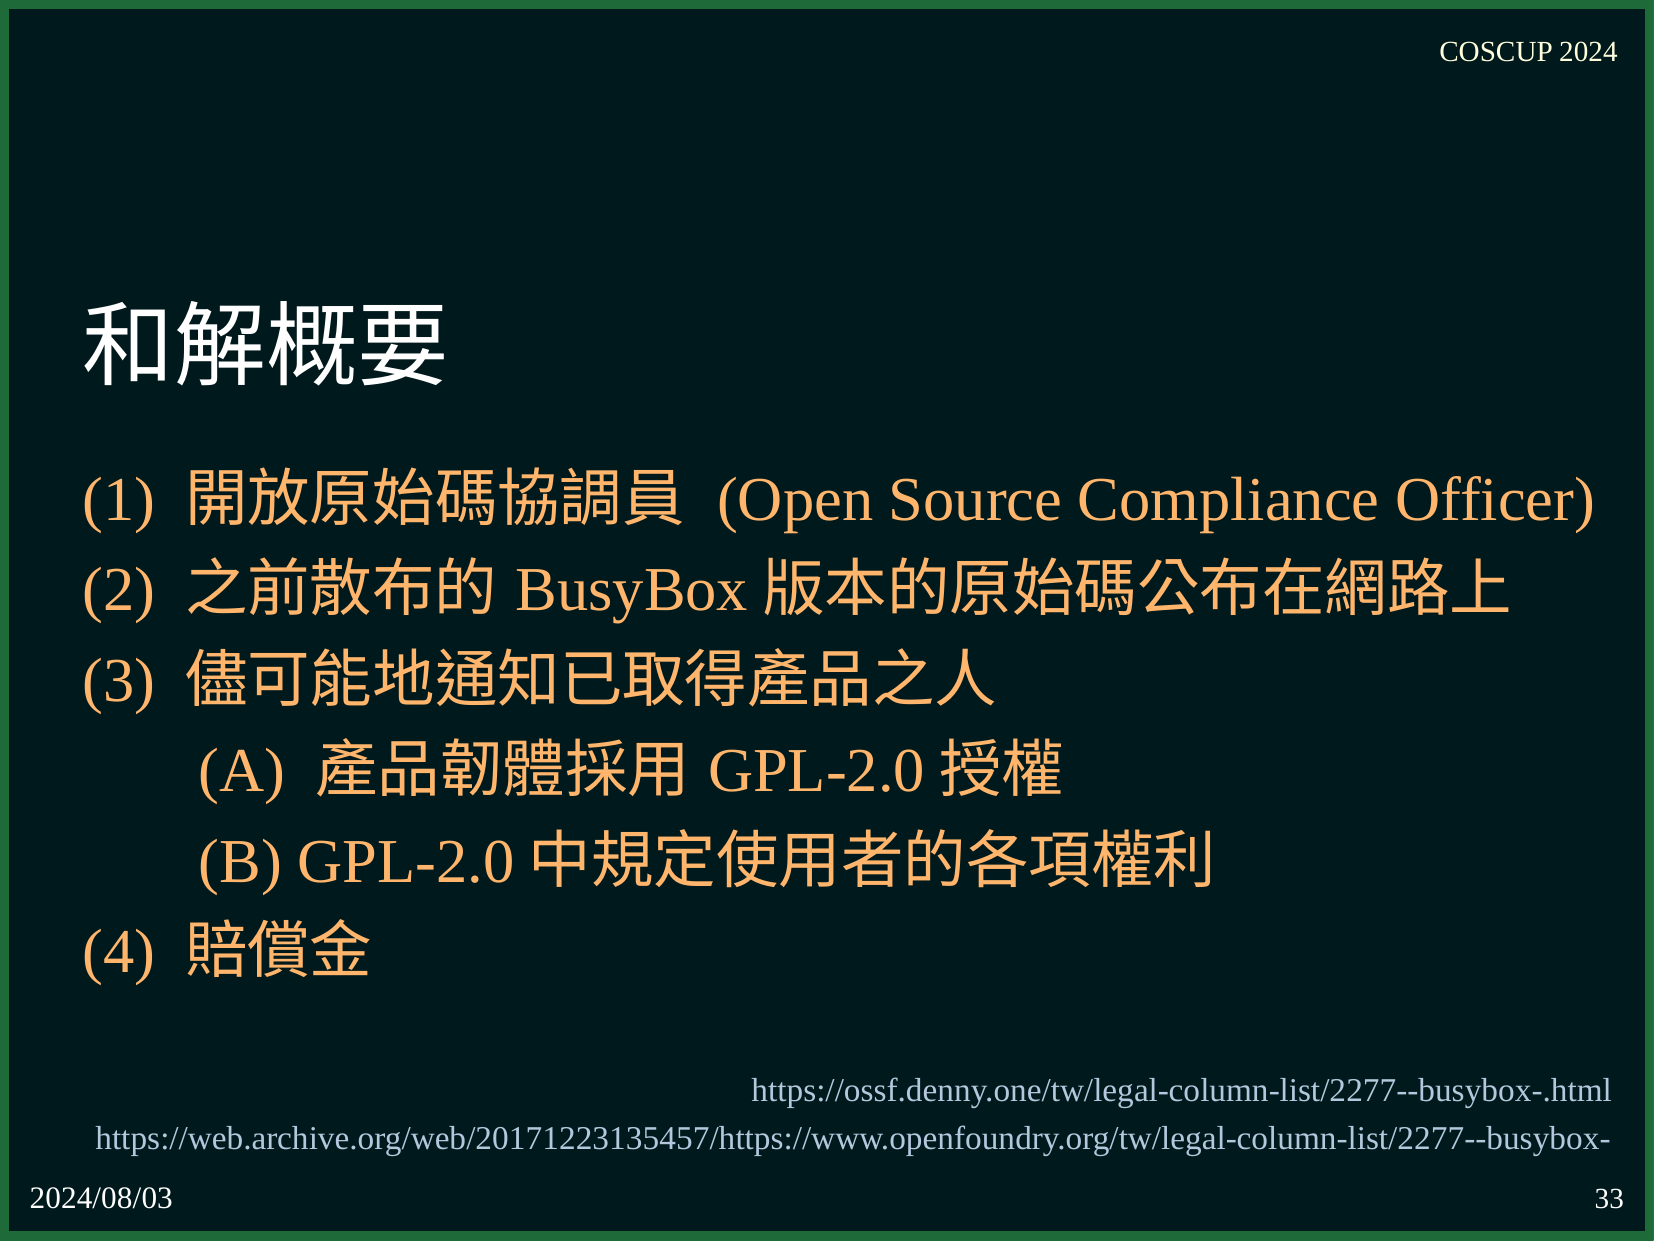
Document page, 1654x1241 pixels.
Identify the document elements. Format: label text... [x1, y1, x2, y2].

title 和解概要 (1) 開放原始碼協調員 (Open Source Compliance Officer) (2) 之前散布的BusyBox版本的原始碼公布在網路上 (3) 儘可能地通知已取得產品之人 (A) 產品韌體採用GPL-2.0授權 (B) GPL-2.0中規定使用者的各項權利 (4) 賠償金 [82, 221, 1654, 1042]
text_box https://ossf.denny.one/tw/legal-column-list/2277--busybox-.html https://web.archive.org/web/20171223135457/https://www.openfoundry.org/tw/legal-column-list/2277--busybox- [92, 1071, 1622, 1158]
